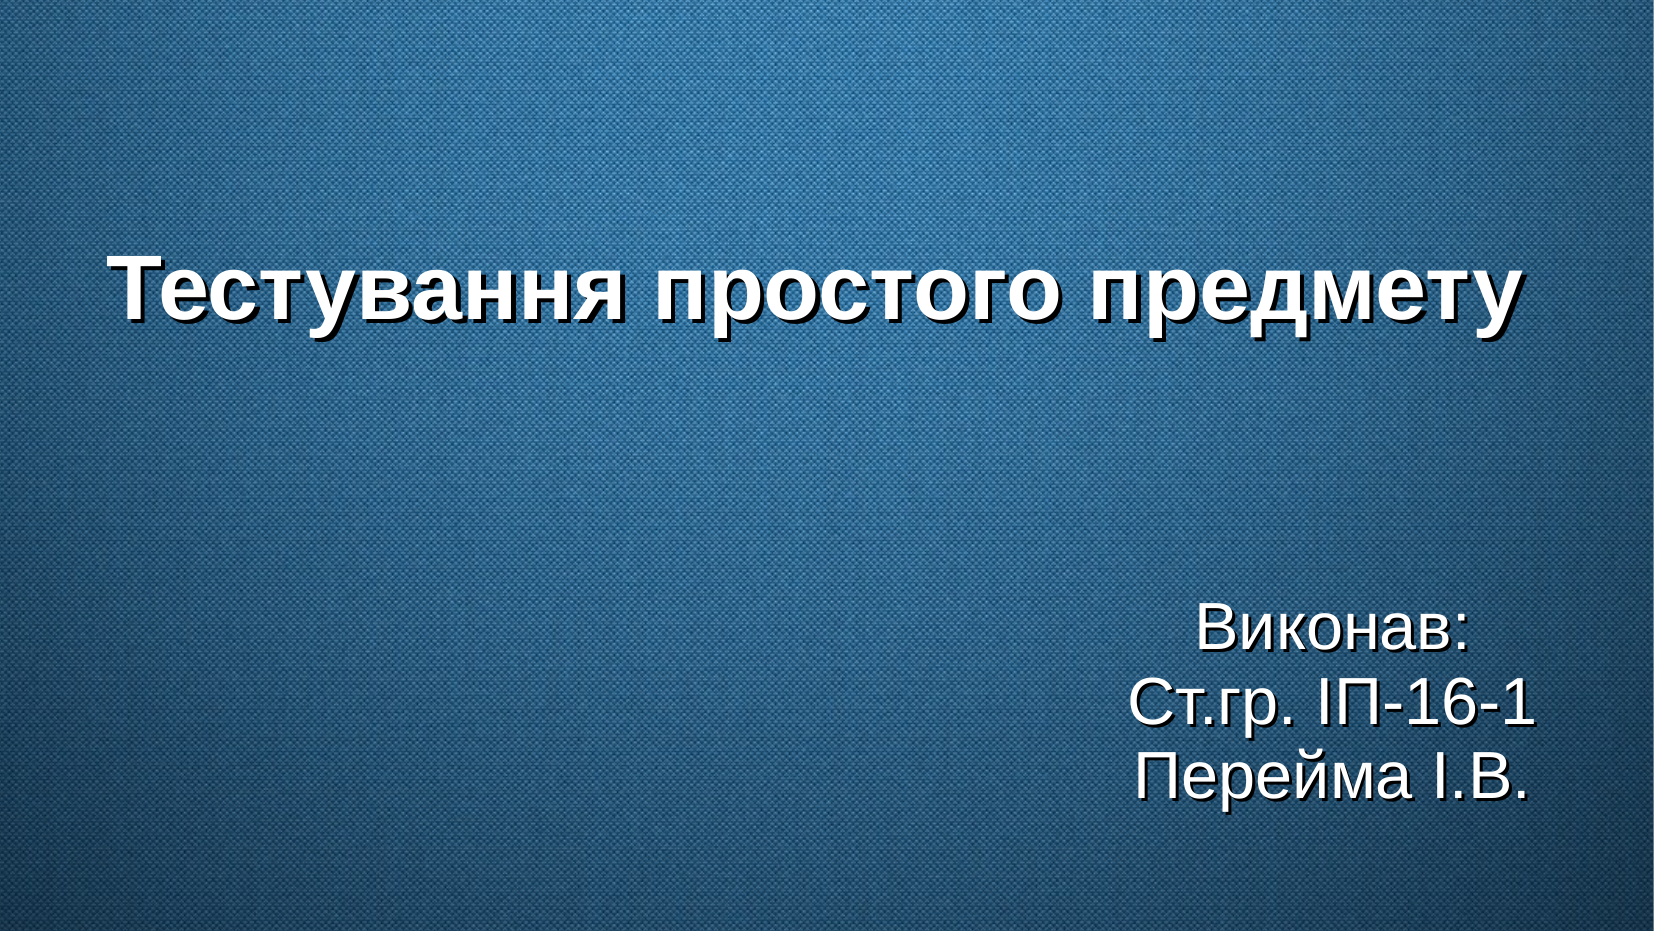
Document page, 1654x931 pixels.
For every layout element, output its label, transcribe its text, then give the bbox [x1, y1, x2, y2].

subtitle Виконав: Ст.гр. ІП-16-1 Перейма І.В. [1095, 588, 1571, 814]
picture [0, 0, 1654, 931]
title Тестування простого предмету [71, 210, 1561, 366]
